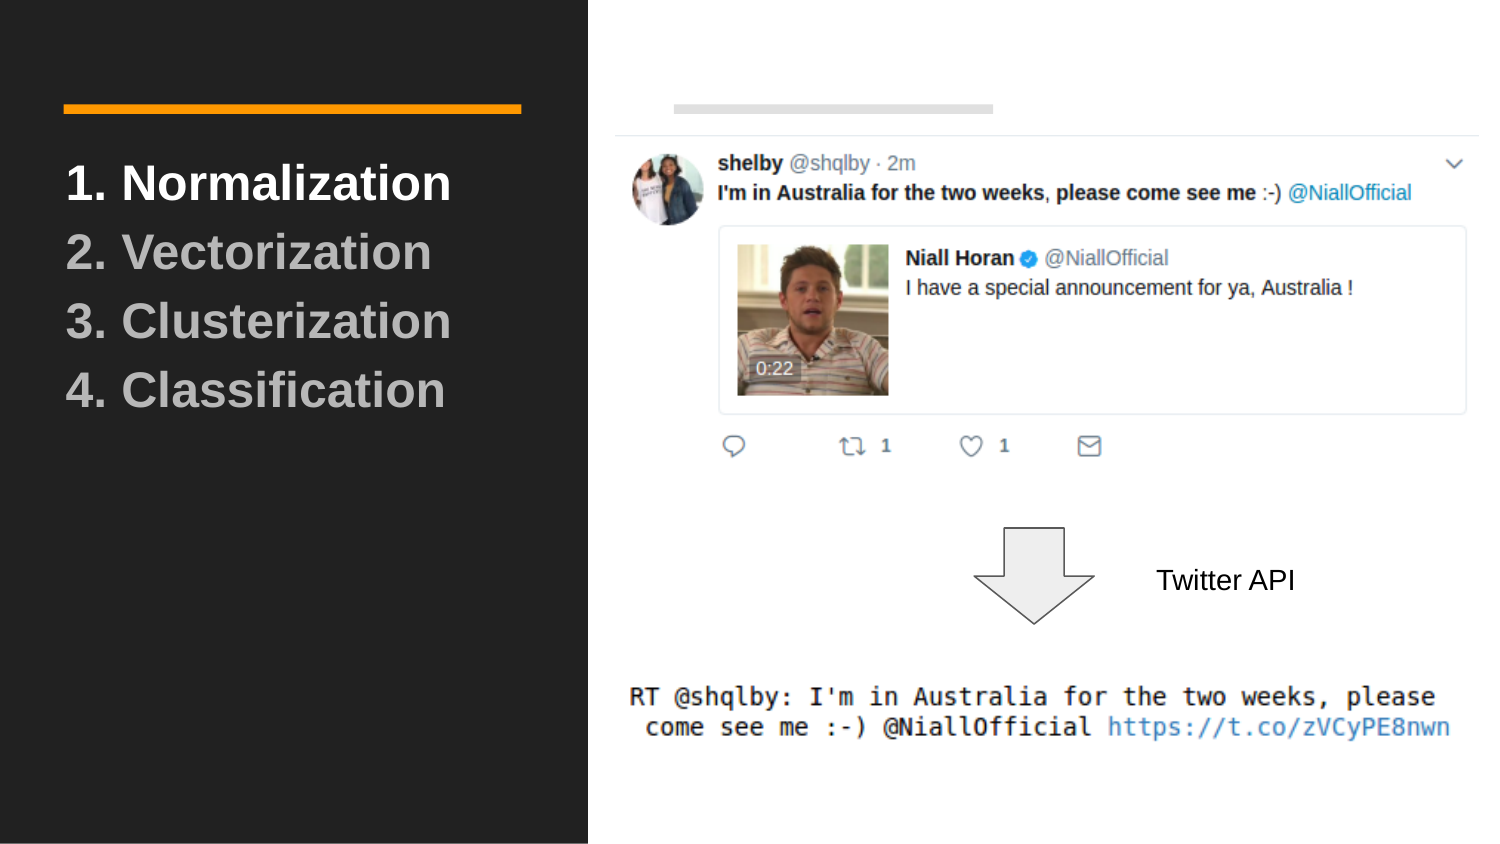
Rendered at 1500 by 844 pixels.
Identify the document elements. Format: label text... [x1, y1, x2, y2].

text_box Twitter API [1141, 546, 1341, 607]
title 1. Normalization 2. Vectorization 3. Clusterization 4. Classification [50, 126, 551, 743]
picture [615, 679, 1479, 752]
picture [615, 135, 1479, 473]
text_box [974, 528, 1095, 625]
